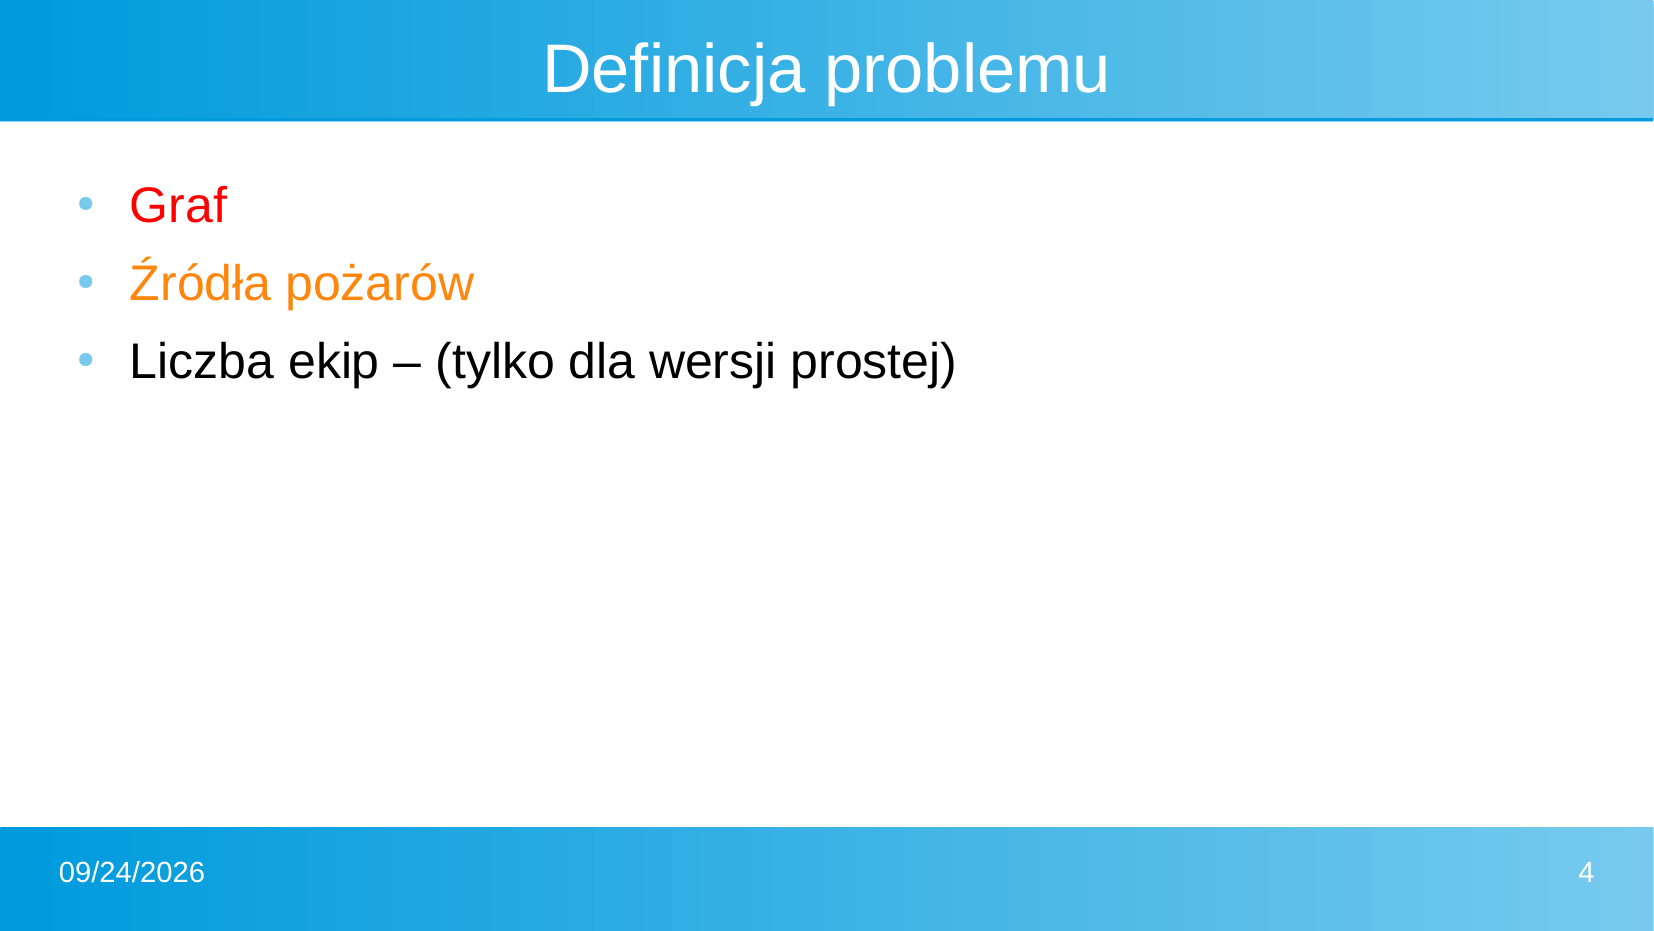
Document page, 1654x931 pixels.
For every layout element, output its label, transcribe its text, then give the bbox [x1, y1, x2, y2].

list Graf Źródła pożarów Liczba ekip – (tylko dla wersji prostej) [59, 177, 976, 413]
title Definicja problemu [59, 29, 1595, 108]
